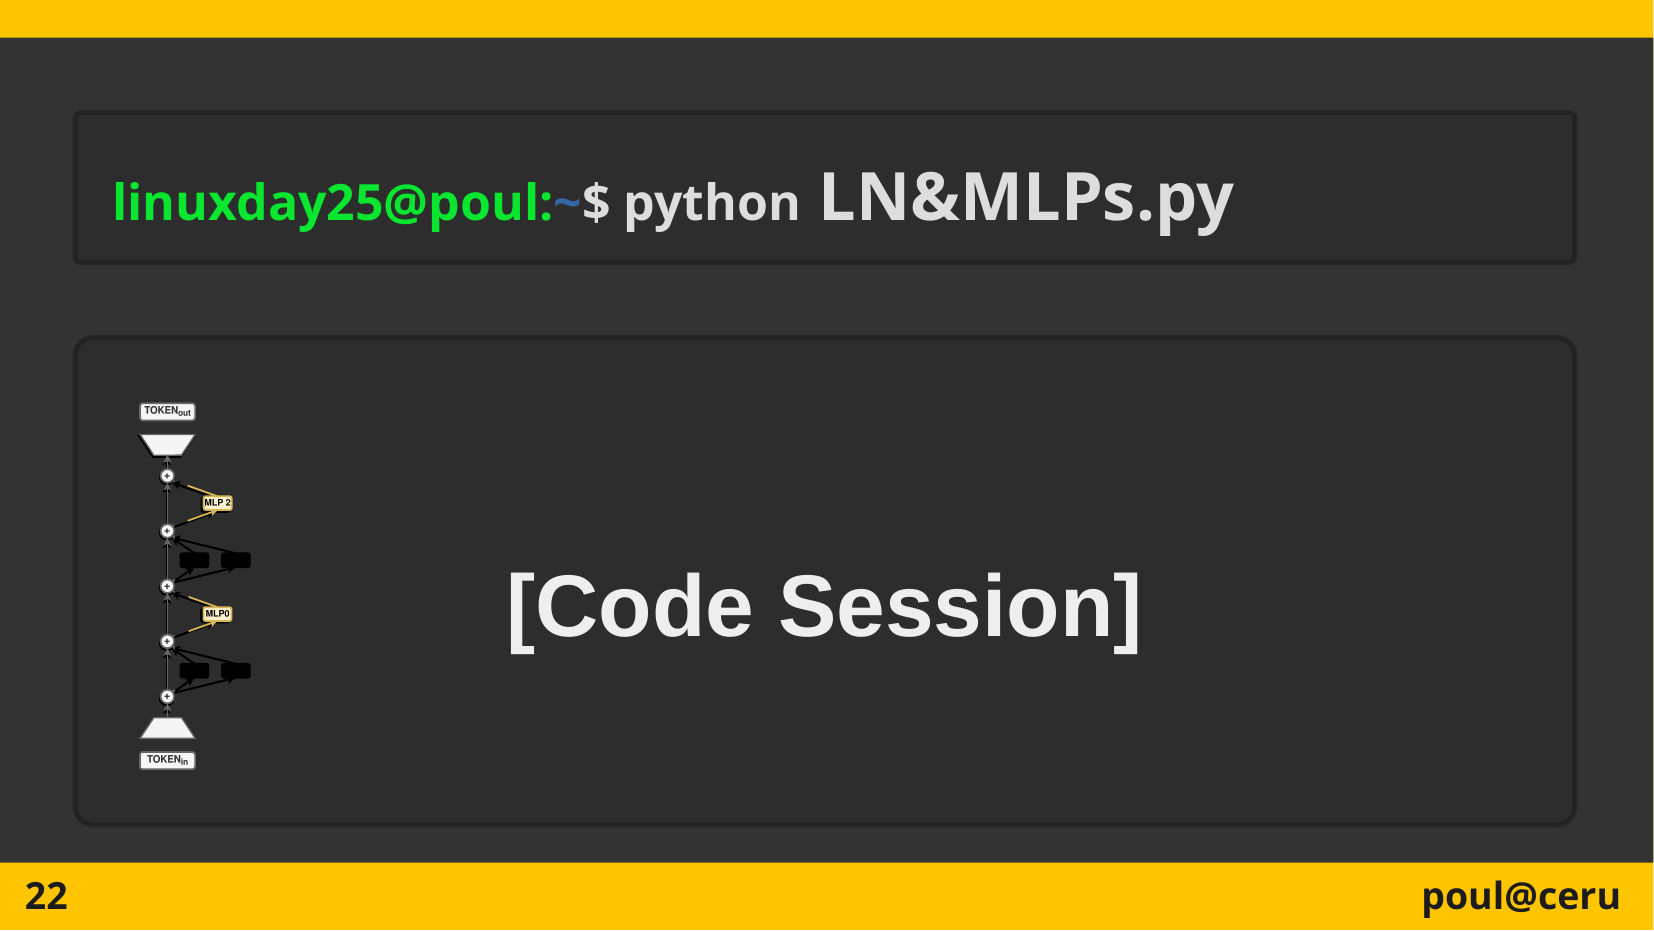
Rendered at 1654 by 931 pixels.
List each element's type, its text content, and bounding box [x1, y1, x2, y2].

text_box poul@ceru [975, 862, 1637, 931]
picture [99, 402, 272, 771]
text_box [Code Session] [75, 337, 1576, 826]
title linuxday25@poul:~$ python LN&MLPs.py [112, 144, 1538, 231]
text_box <number> [10, 862, 638, 931]
text_box [0, 37, 1654, 863]
